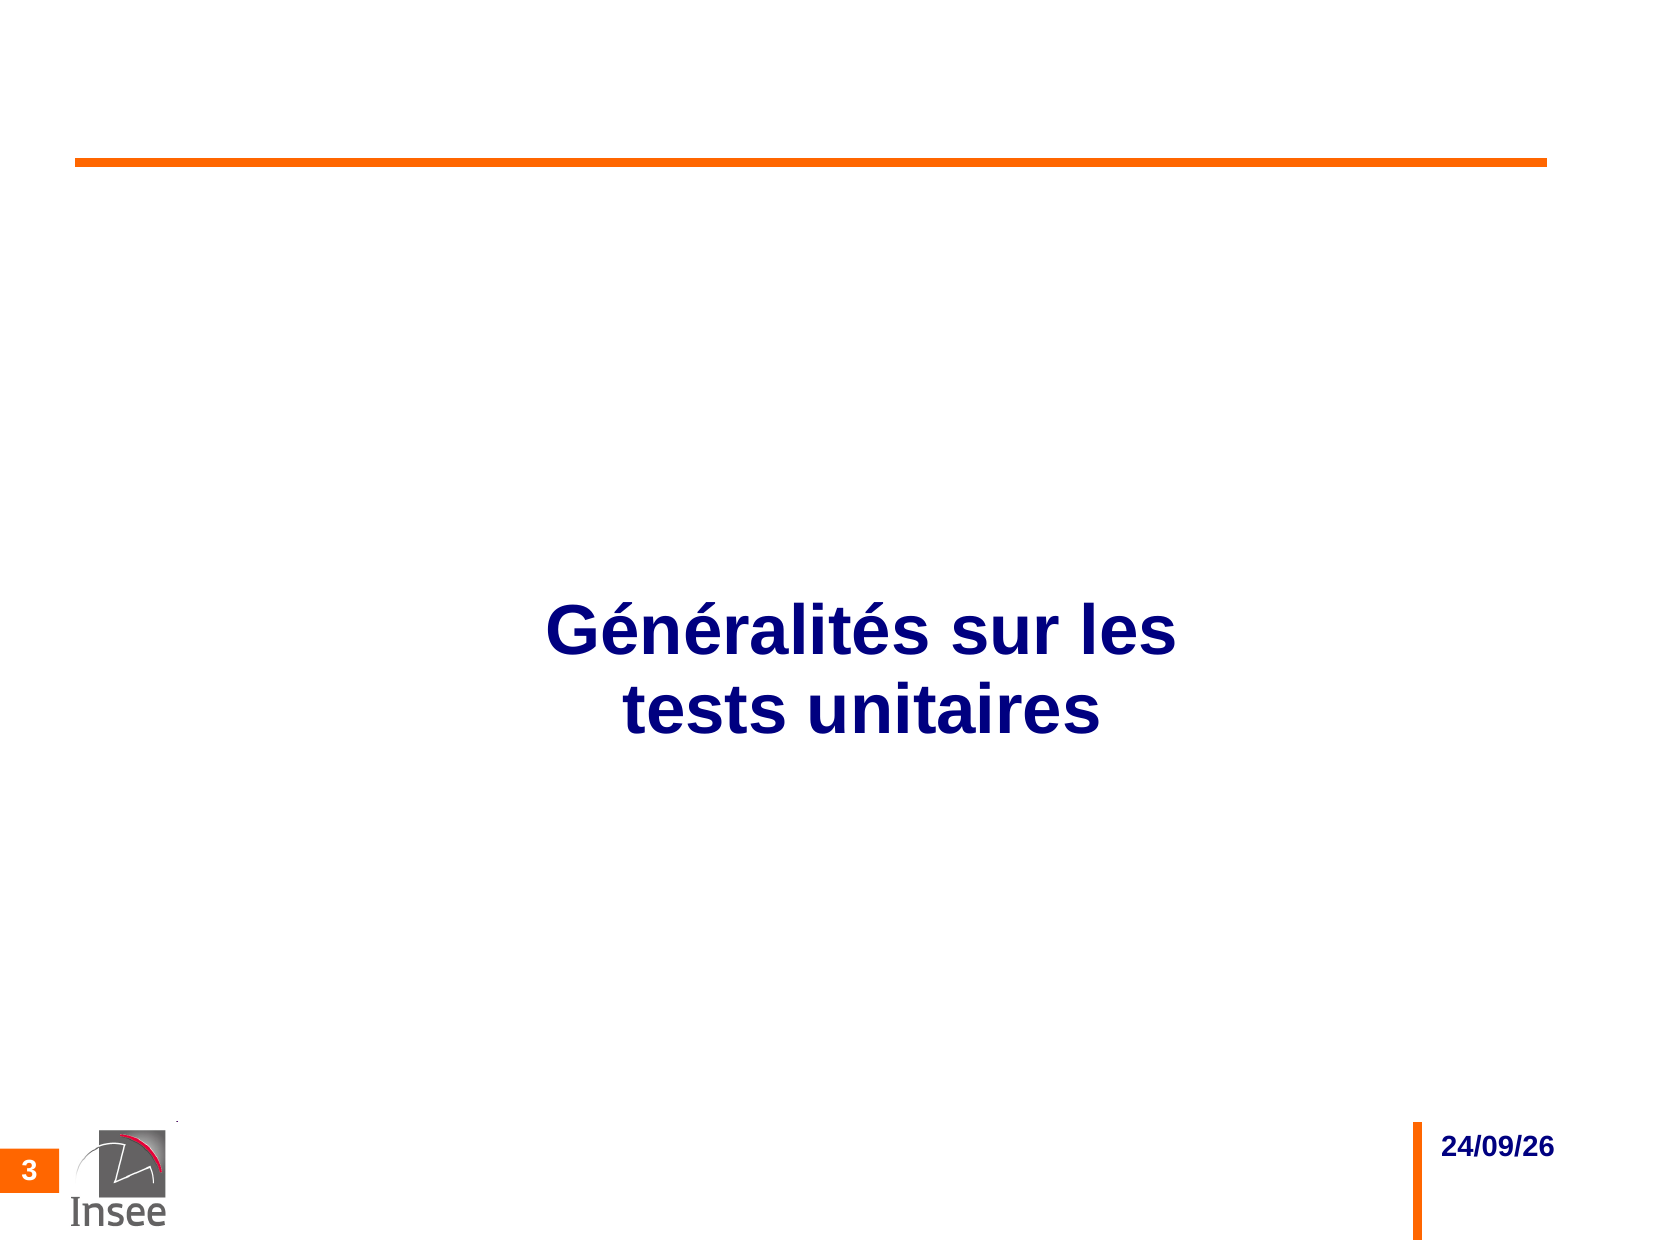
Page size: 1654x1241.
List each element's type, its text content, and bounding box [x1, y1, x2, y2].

list Généralités sur les tests unitaires [419, 590, 1235, 832]
picture [62, 1121, 178, 1241]
